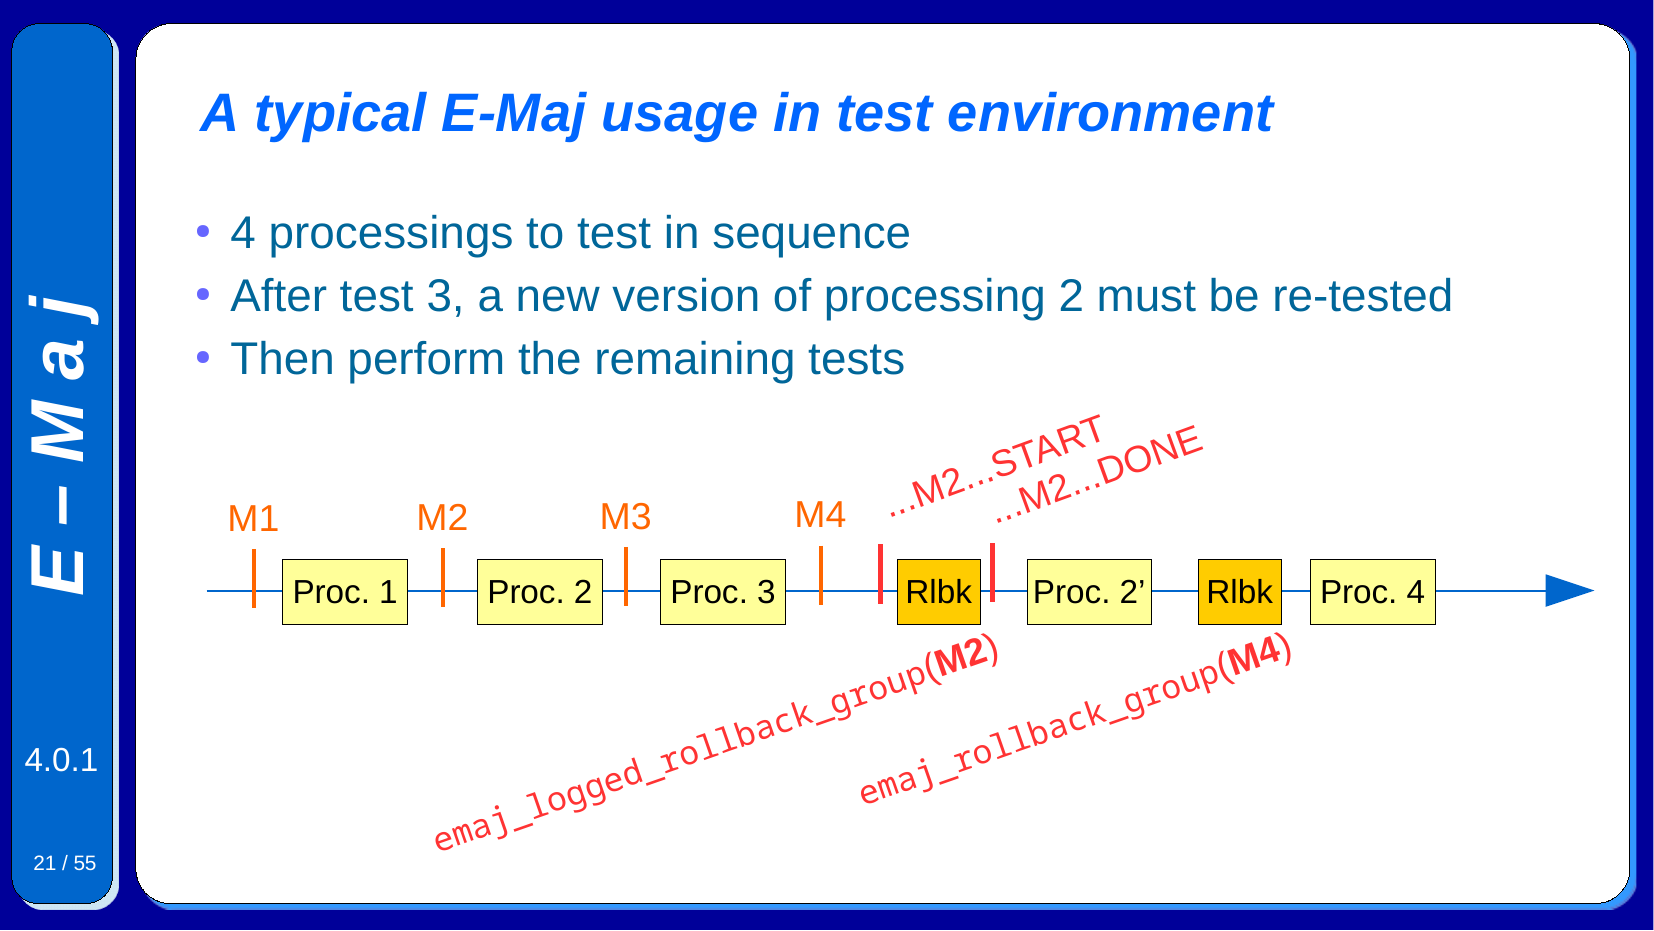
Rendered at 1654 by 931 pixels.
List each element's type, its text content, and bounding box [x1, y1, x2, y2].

text_box ...M2...DONE [967, 404, 1225, 545]
title A typical E-Maj usage in test environment [200, 34, 1575, 191]
text_box emaj_logged_rollback_group(M2) [409, 610, 1025, 884]
text_box M1 [212, 490, 295, 547]
text_box ...M2...START [860, 394, 1123, 539]
text_box Proc. 3 [660, 559, 786, 625]
text_box Proc. 2 [477, 559, 603, 625]
text_box Rlbk [897, 559, 981, 625]
text_box M3 [584, 487, 667, 545]
text_box Rlbk [1198, 559, 1282, 625]
text_box Proc. 4 [1310, 559, 1436, 625]
text_box M2 [401, 488, 484, 546]
text_box M4 [779, 486, 862, 544]
list 4 processings to test in sequence After test 3, a new version of processing 2 must be re-tested Then perform the remaining tests [177, 206, 1587, 385]
text_box Proc. 2’ [1027, 559, 1152, 625]
text_box Proc. 1 [282, 559, 408, 625]
text_box emaj_rollback_group(M4) [834, 609, 1318, 837]
